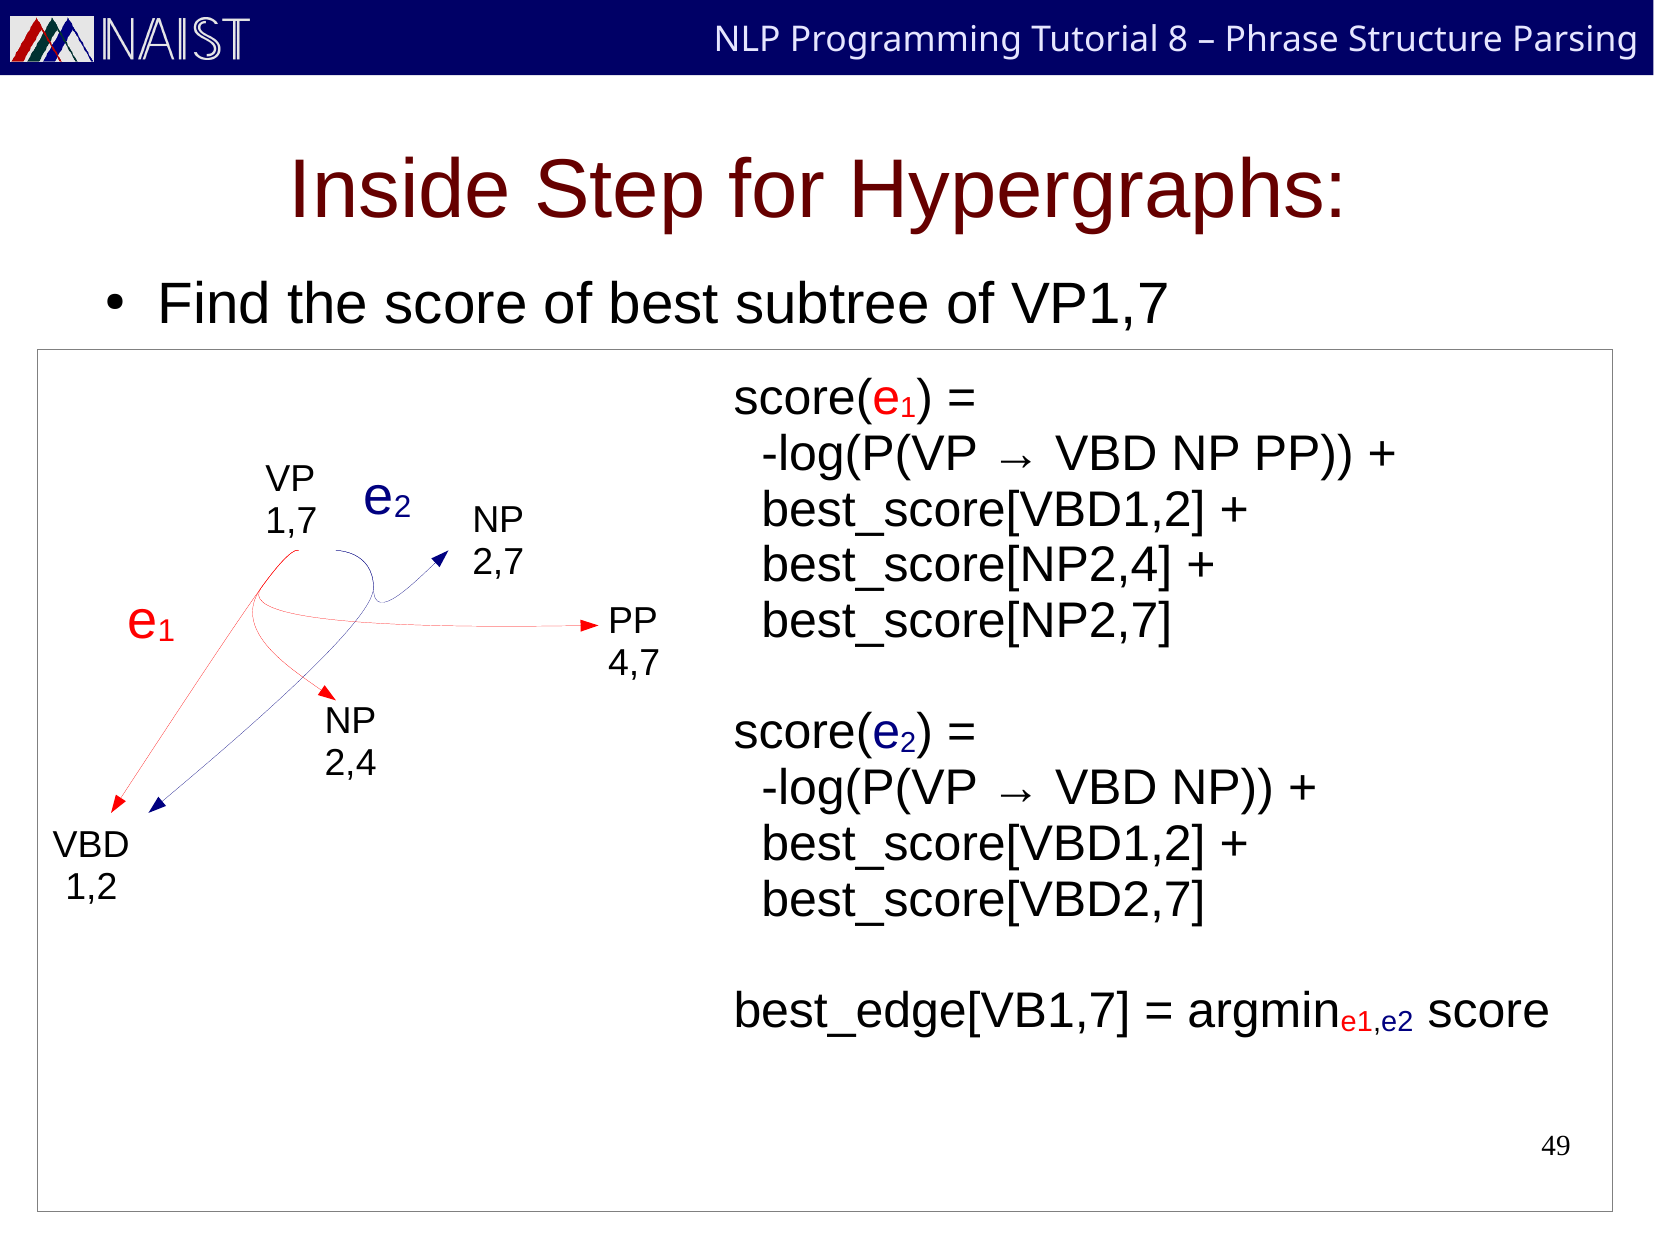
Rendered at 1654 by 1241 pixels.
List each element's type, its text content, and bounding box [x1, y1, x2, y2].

text_box VBD 1,2 [38, 816, 145, 915]
text_box e1 [112, 581, 190, 676]
text_box PP 4,7 [593, 591, 676, 691]
text_box e2 [348, 457, 427, 552]
picture [10, 16, 94, 62]
title Inside Step for Hypergraphs: [75, 92, 1564, 285]
text_box score(e1) = -log(P(VP → VBD NP PP)) + best_score[VBD1,2] + best_score[NP2,4] + best_score[NP2,7] score(e2) = -log(P(VP → VBD NP)) + best_score[VBD1,2] + best_score[VBD2,7] best_edge[VB1,7] = argmine1,e2 score [718, 361, 1565, 1096]
picture [102, 17, 251, 60]
text_box NP 2,4 [309, 692, 392, 791]
list Find the score of best subtree of VP1,7 [86, 270, 1576, 346]
text_box NP 2,7 [457, 491, 540, 591]
text_box VP 1,7 [250, 450, 333, 549]
